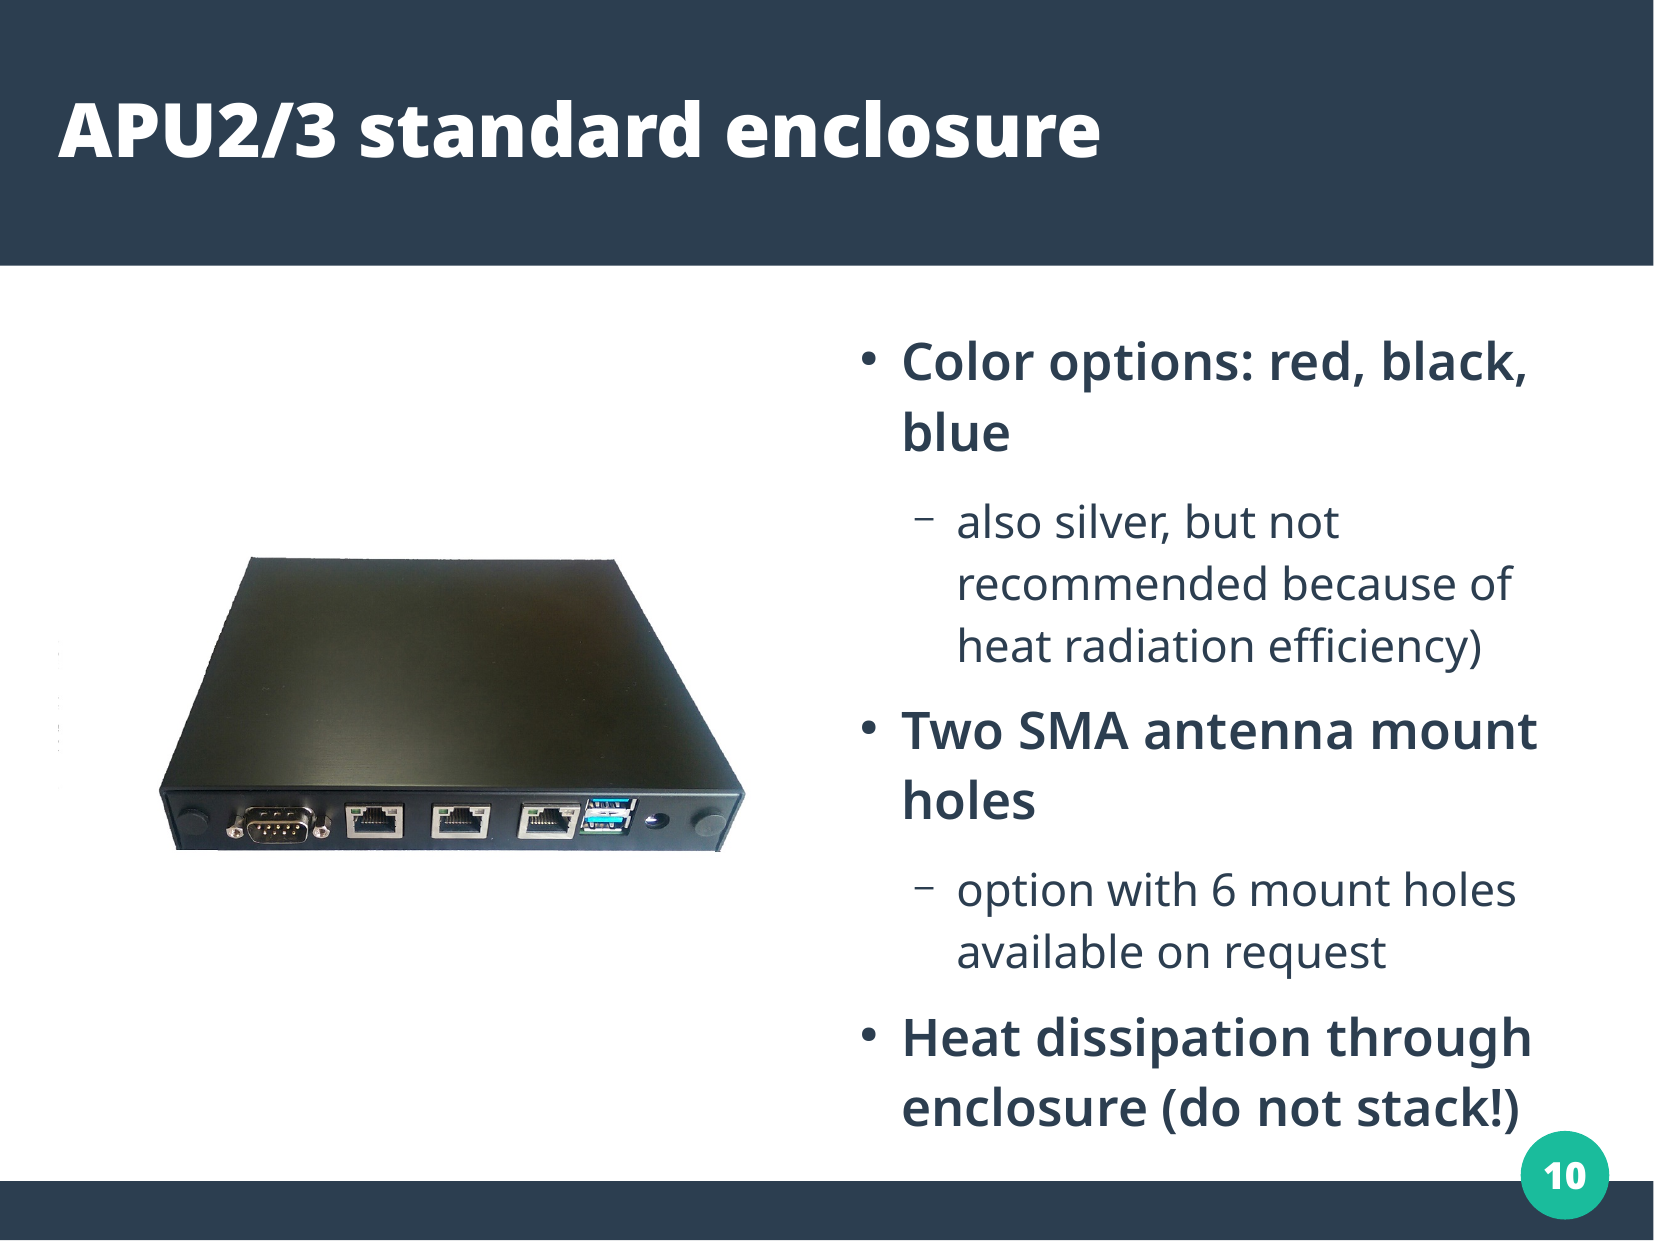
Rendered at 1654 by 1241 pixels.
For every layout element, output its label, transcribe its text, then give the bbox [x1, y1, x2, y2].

title APU2/3 standard enclosure [59, 49, 1595, 207]
picture [58, 492, 809, 985]
list Color options: red, black, blue also silver, but not recommended because of heat radiation efficiency) Two SMA antenna mount holes option with 6 mount holes available on request Heat dissipation through enclosure (do not stack!) [845, 324, 1596, 1152]
